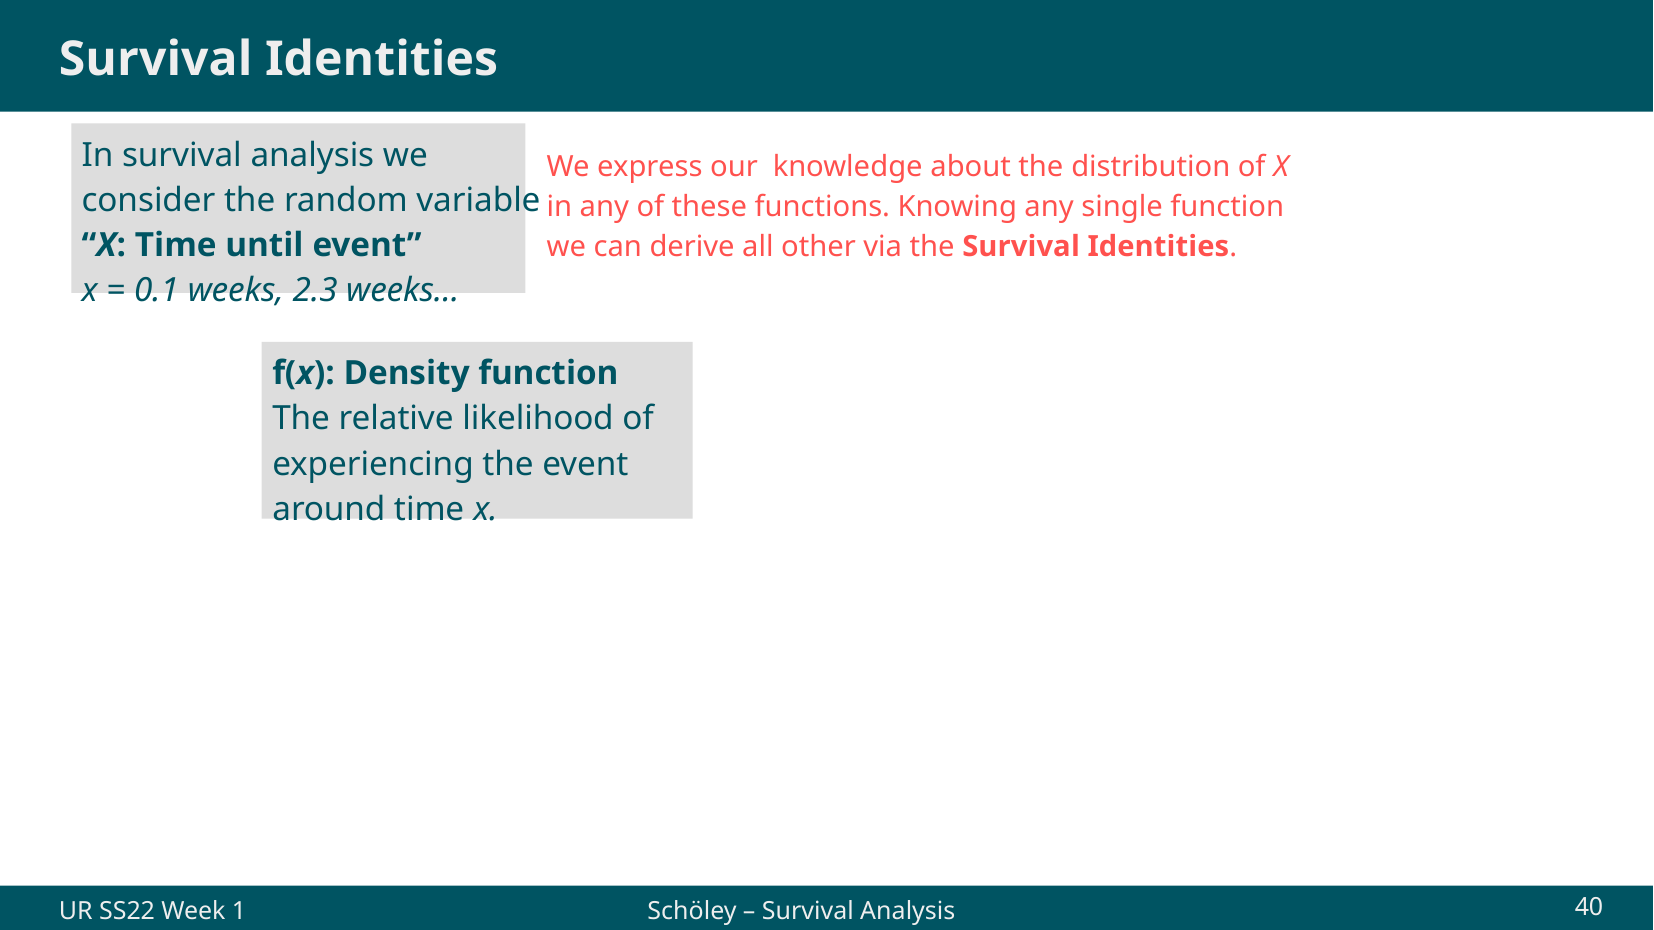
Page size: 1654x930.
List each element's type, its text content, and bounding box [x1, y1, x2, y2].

title Survival Identities [58, 0, 1594, 117]
text_box f(x): Density function The relative likelihood of experiencing the event around time x. [257, 341, 693, 552]
text_box We express our knowledge about the distribution of X in any of these functions. Knowing any single function we can derive all other via the Survival Identities. [531, 138, 1321, 257]
text_box In survival analysis we consider the random variable “X: Time until event” x = 0.1 weeks, 2.3 weeks… [66, 123, 526, 293]
